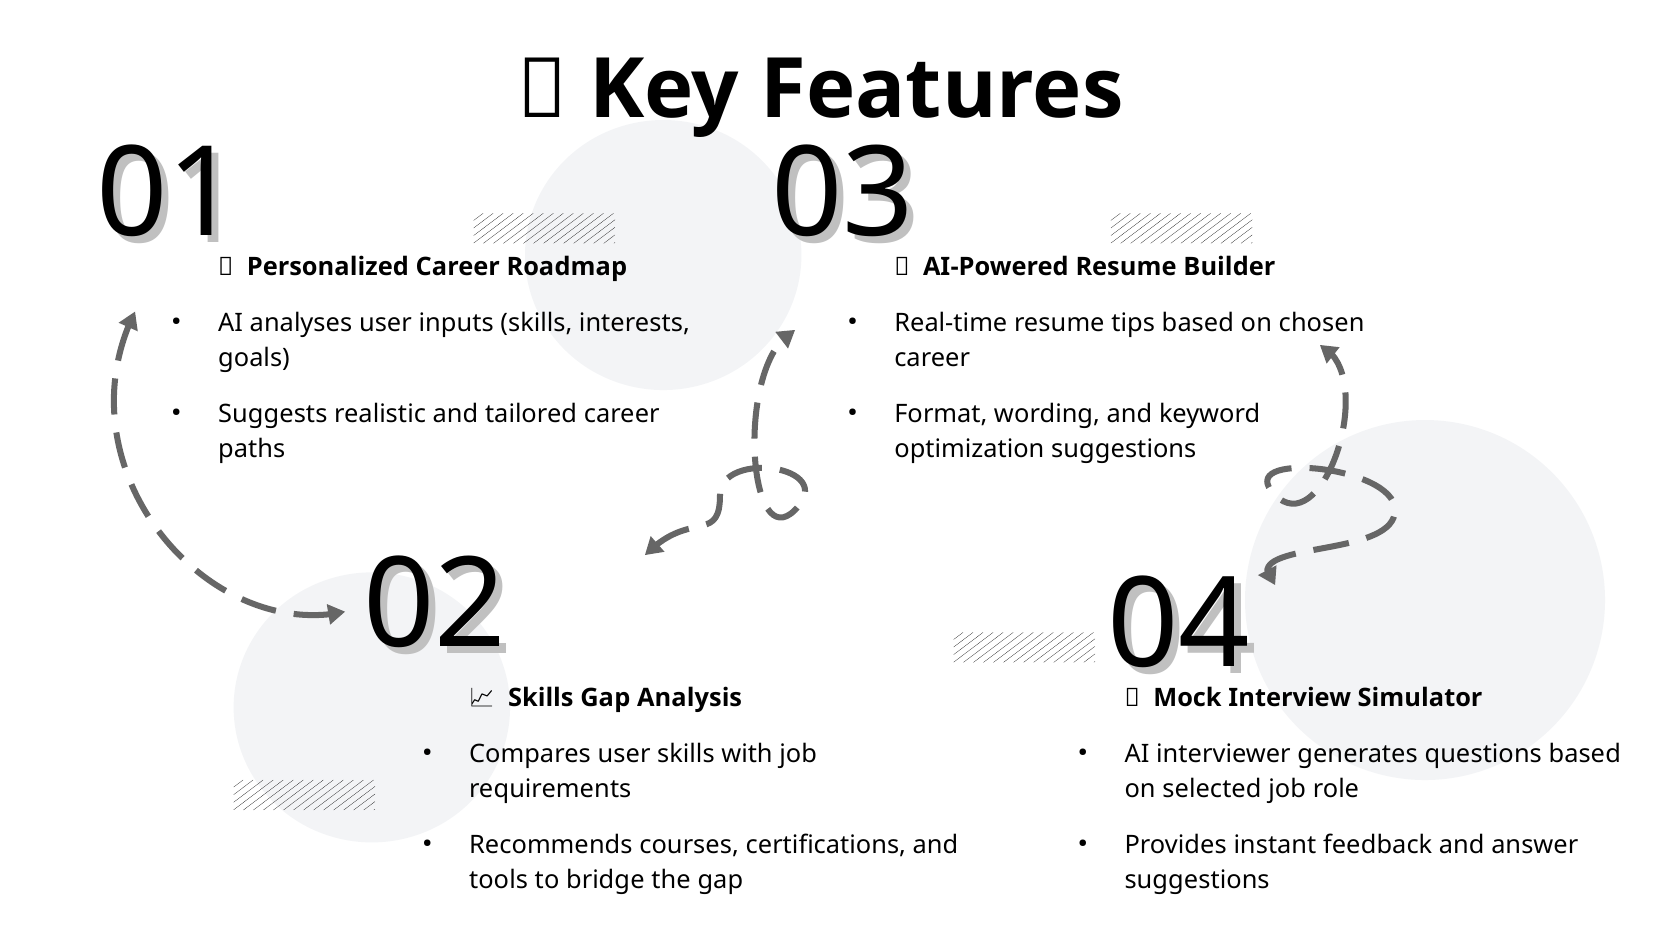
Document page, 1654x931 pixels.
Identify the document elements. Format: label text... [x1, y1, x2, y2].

text_box 04 [1092, 525, 1273, 679]
text_box 02 [348, 505, 529, 691]
text_box 03 [756, 148, 937, 280]
list 🎤 Mock Interview Simulator AI interviewer generates questions based on selected job role Provides instant feedback and answer suggestions [1062, 679, 1625, 898]
list 🧭 Personalized Career Roadmap AI analyses user inputs (skills, interests, goals) Suggests realistic and tailored career paths [156, 248, 718, 467]
title 🌟 Key Features [76, 23, 1565, 148]
text_box 01 [81, 148, 262, 280]
list 📈 Skills Gap Analysis Compares user skills with job requirements Recommends courses, certifications, and tools to bridge the gap [407, 679, 969, 898]
list 📄 AI-Powered Resume Builder Real-time resume tips based on chosen career Format, wording, and keyword optimization suggestions [832, 248, 1394, 467]
